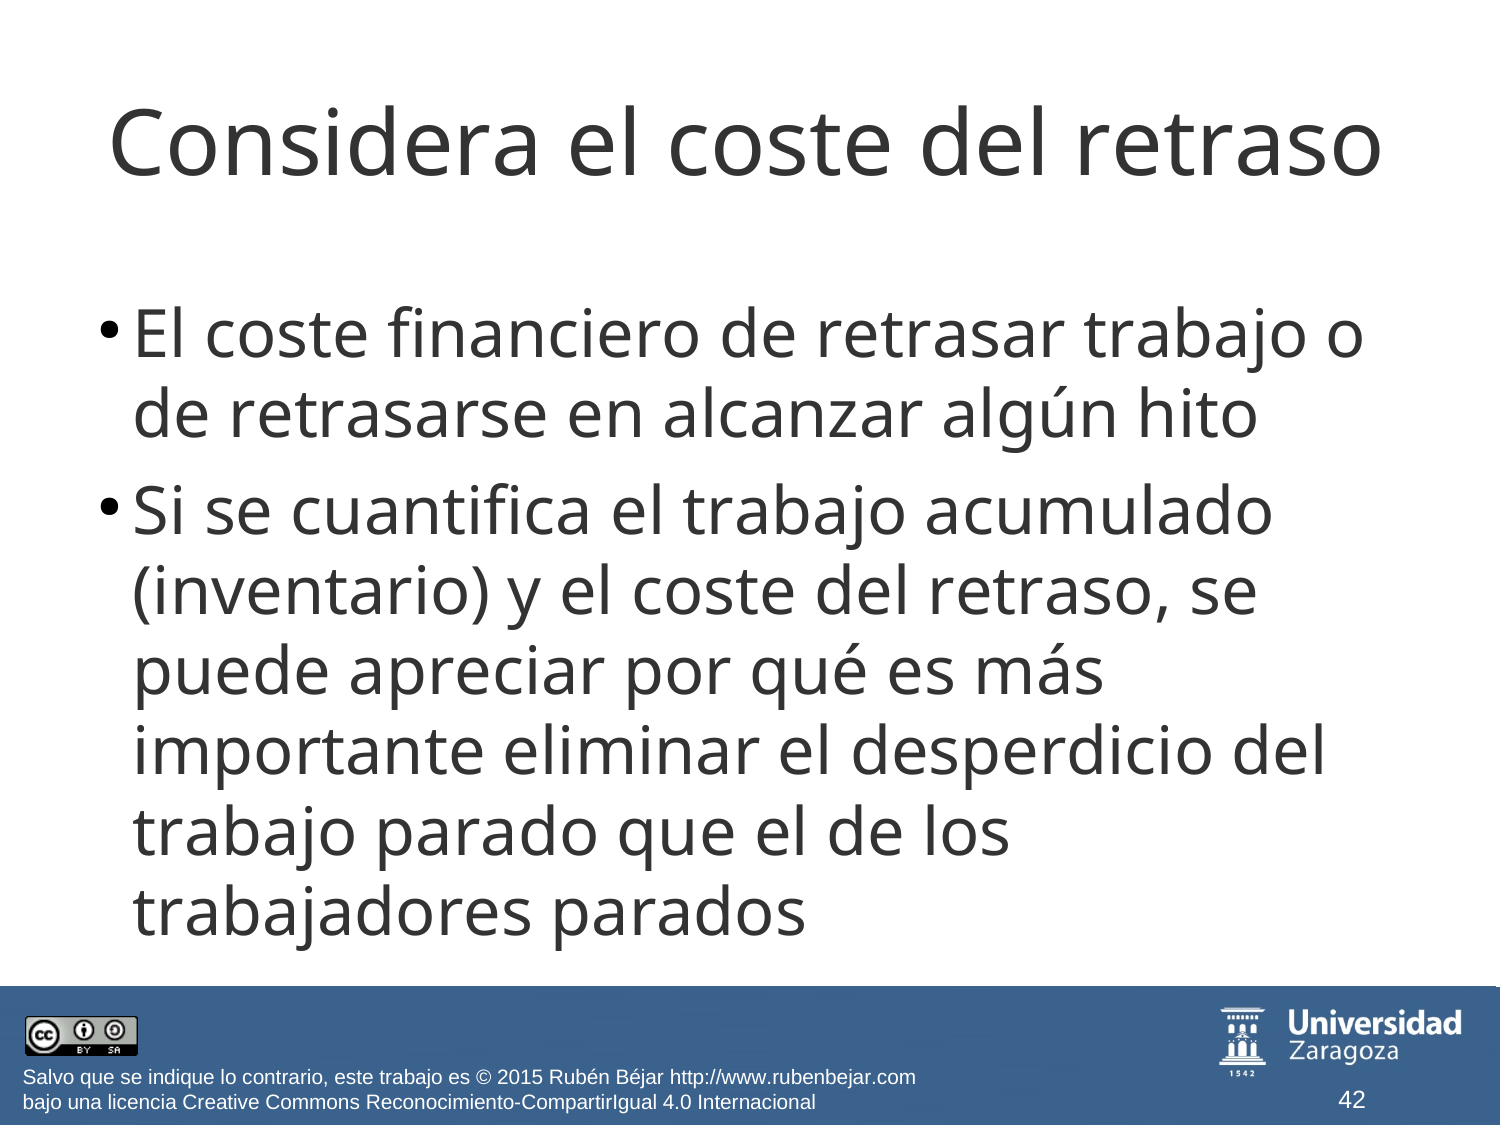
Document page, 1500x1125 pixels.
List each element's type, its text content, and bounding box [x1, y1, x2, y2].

list El coste financiero de retrasar trabajo o de retrasarse en alcanzar algún hito Si se cuantifica el trabajo acumulado (inventario) y el coste del retraso, se puede apreciar por qué es más importante eliminar el desperdicio del trabajo parado que el de los trabajadores parados [82, 283, 1418, 957]
picture [0, 986, 1500, 1125]
title Considera el coste del retraso [74, 20, 1420, 257]
